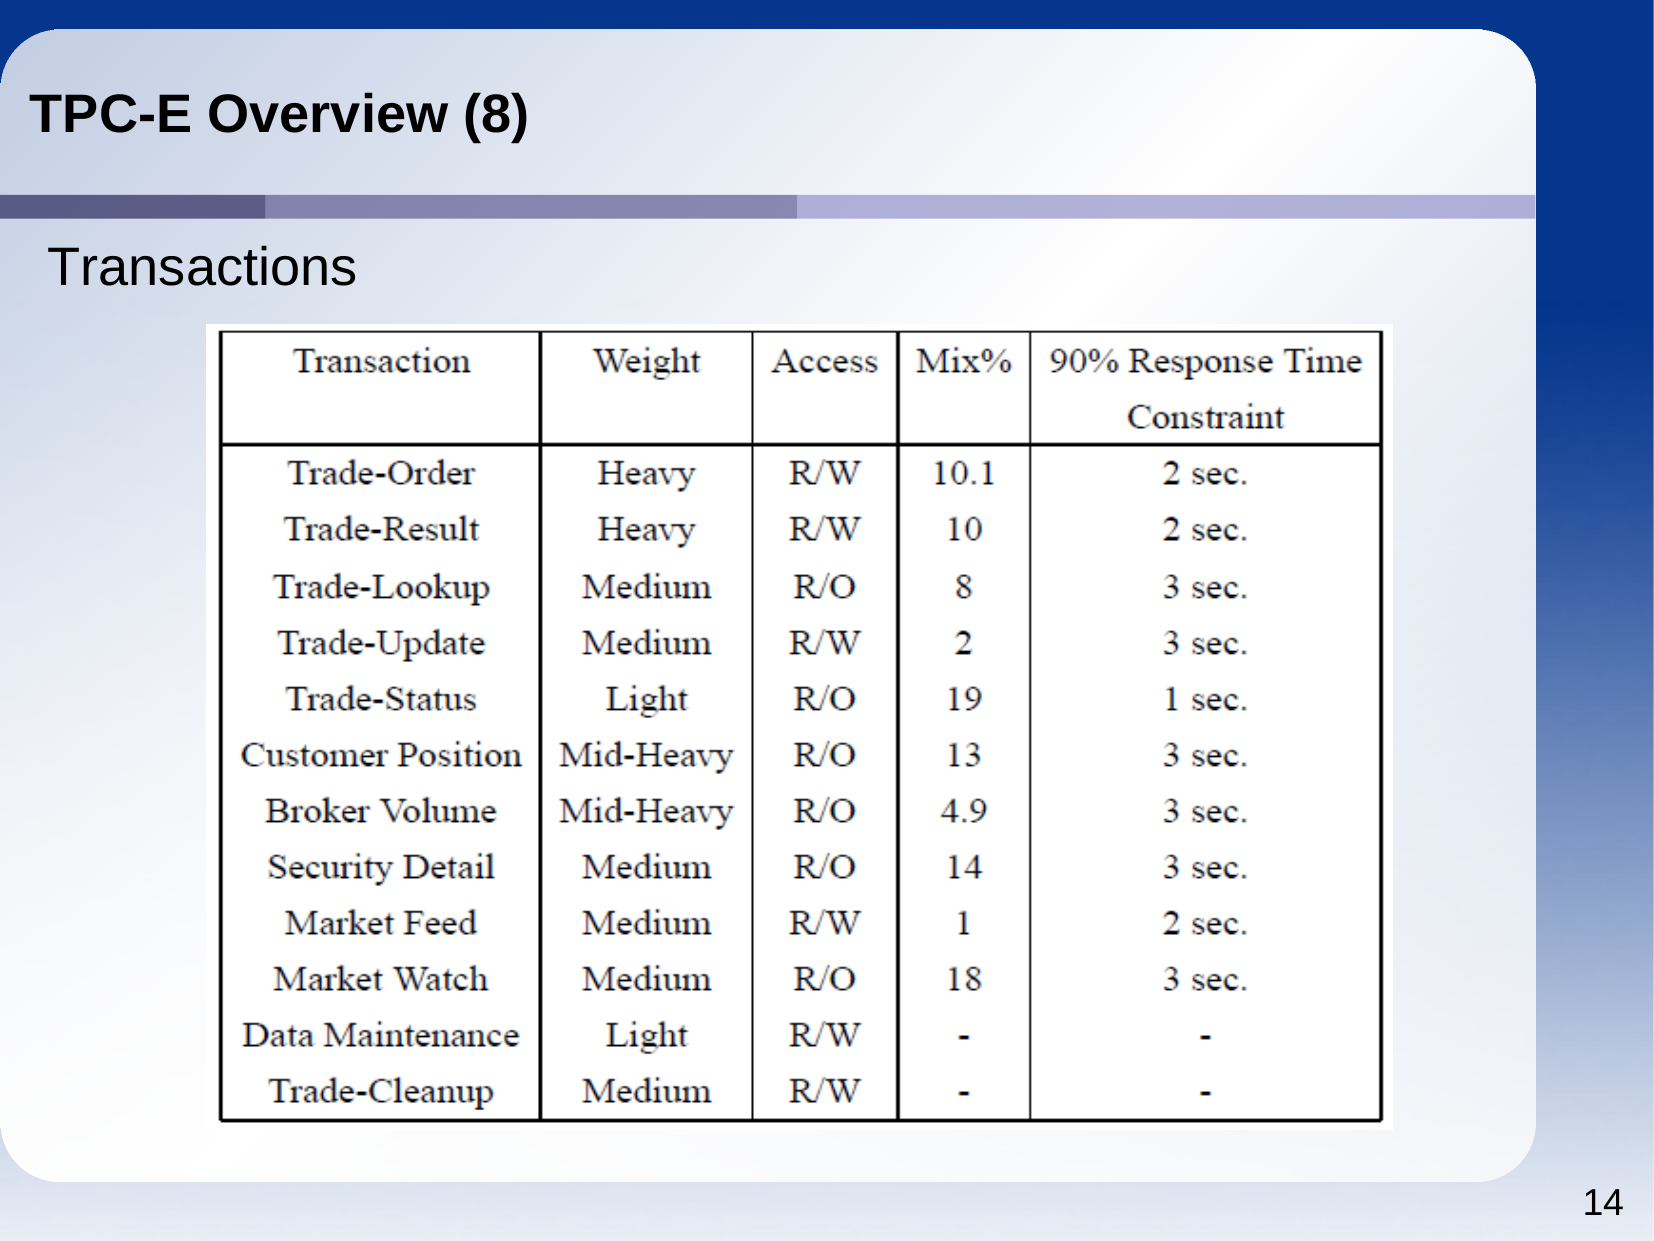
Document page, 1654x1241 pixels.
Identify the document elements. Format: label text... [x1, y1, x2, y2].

title TPC-E Overview (8) [29, 49, 1506, 178]
list Transactions [29, 236, 1506, 1152]
picture [0, 0, 1654, 1241]
